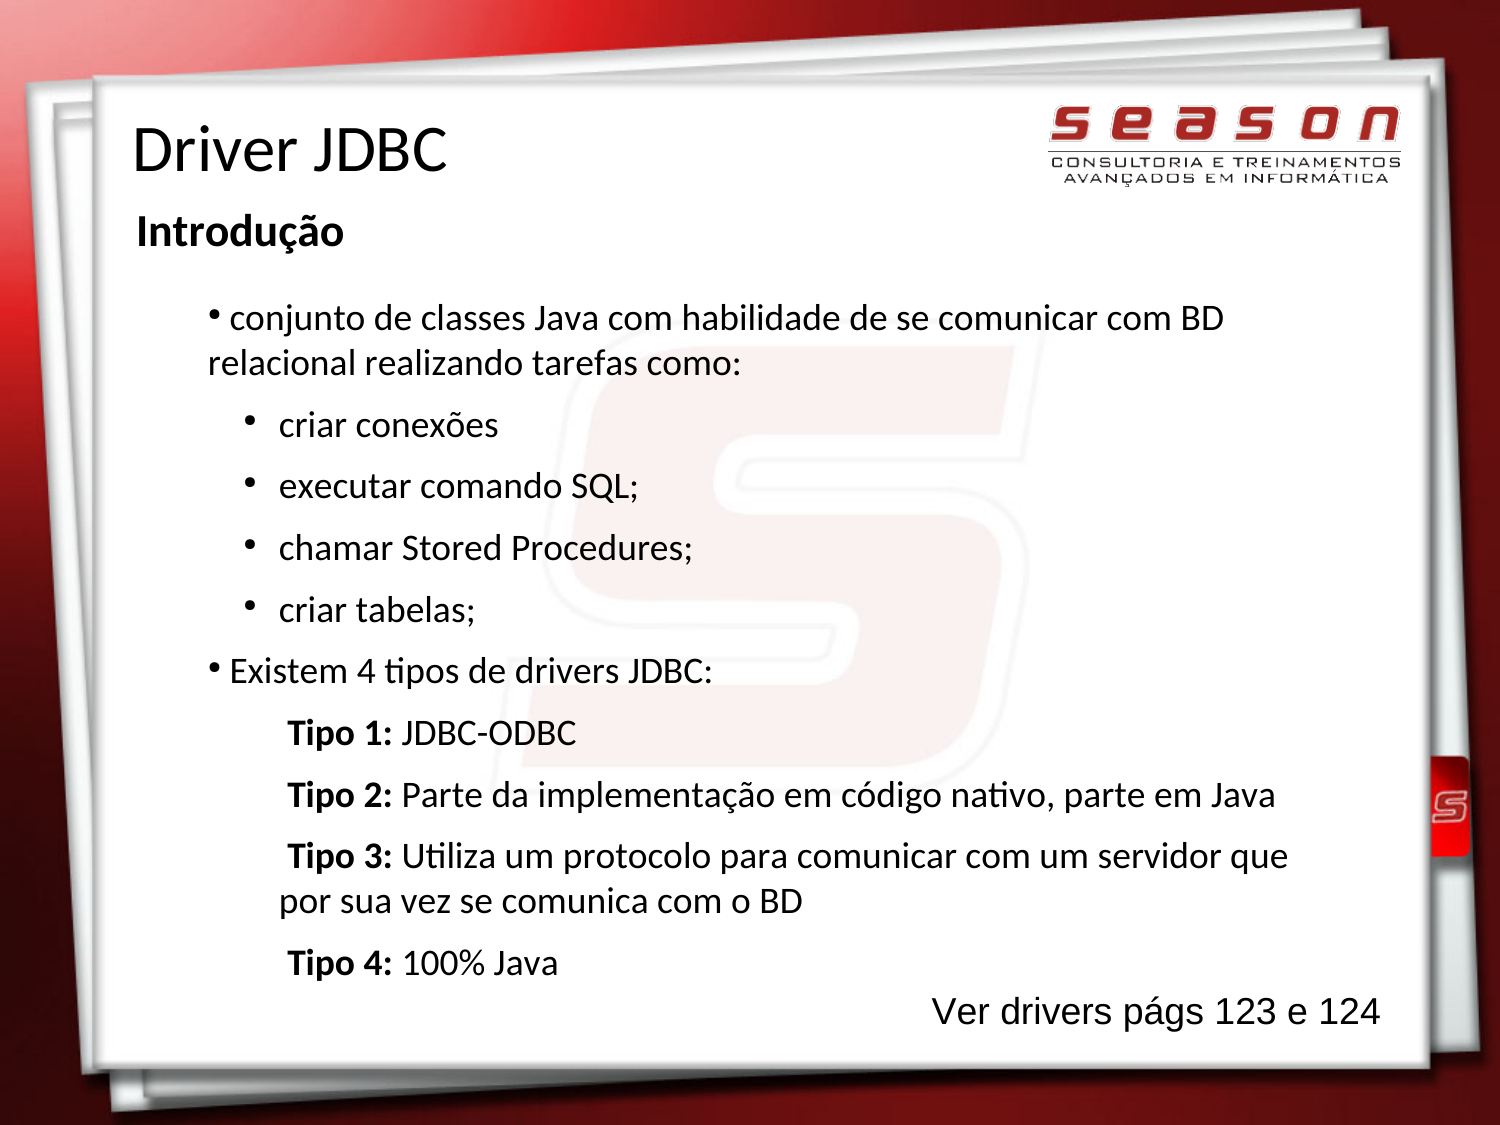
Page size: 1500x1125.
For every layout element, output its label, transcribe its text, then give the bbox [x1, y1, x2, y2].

title Driver JDBC [118, 33, 1394, 257]
picture [0, 0, 1500, 1125]
text_box Introdução [119, 200, 1240, 256]
text_box Ver drivers págs 123 e 124 [708, 979, 1396, 1040]
text_box conjunto de classes Java com habilidade de se comunicar com BD relacional realizando tarefas como: criar conexões executar comando SQL; chamar Stored Procedures; criar tabelas; Existem 4 tipos de drivers JDBC: Tipo 1: JDBC-ODBC Tipo 2: Parte da implementação em código nativo, parte em Java Tipo 3: Utiliza um protocolo para comunicar com um servidor que por sua vez se comunica com o BD Tipo 4: 100% Java [207, 270, 1328, 1006]
